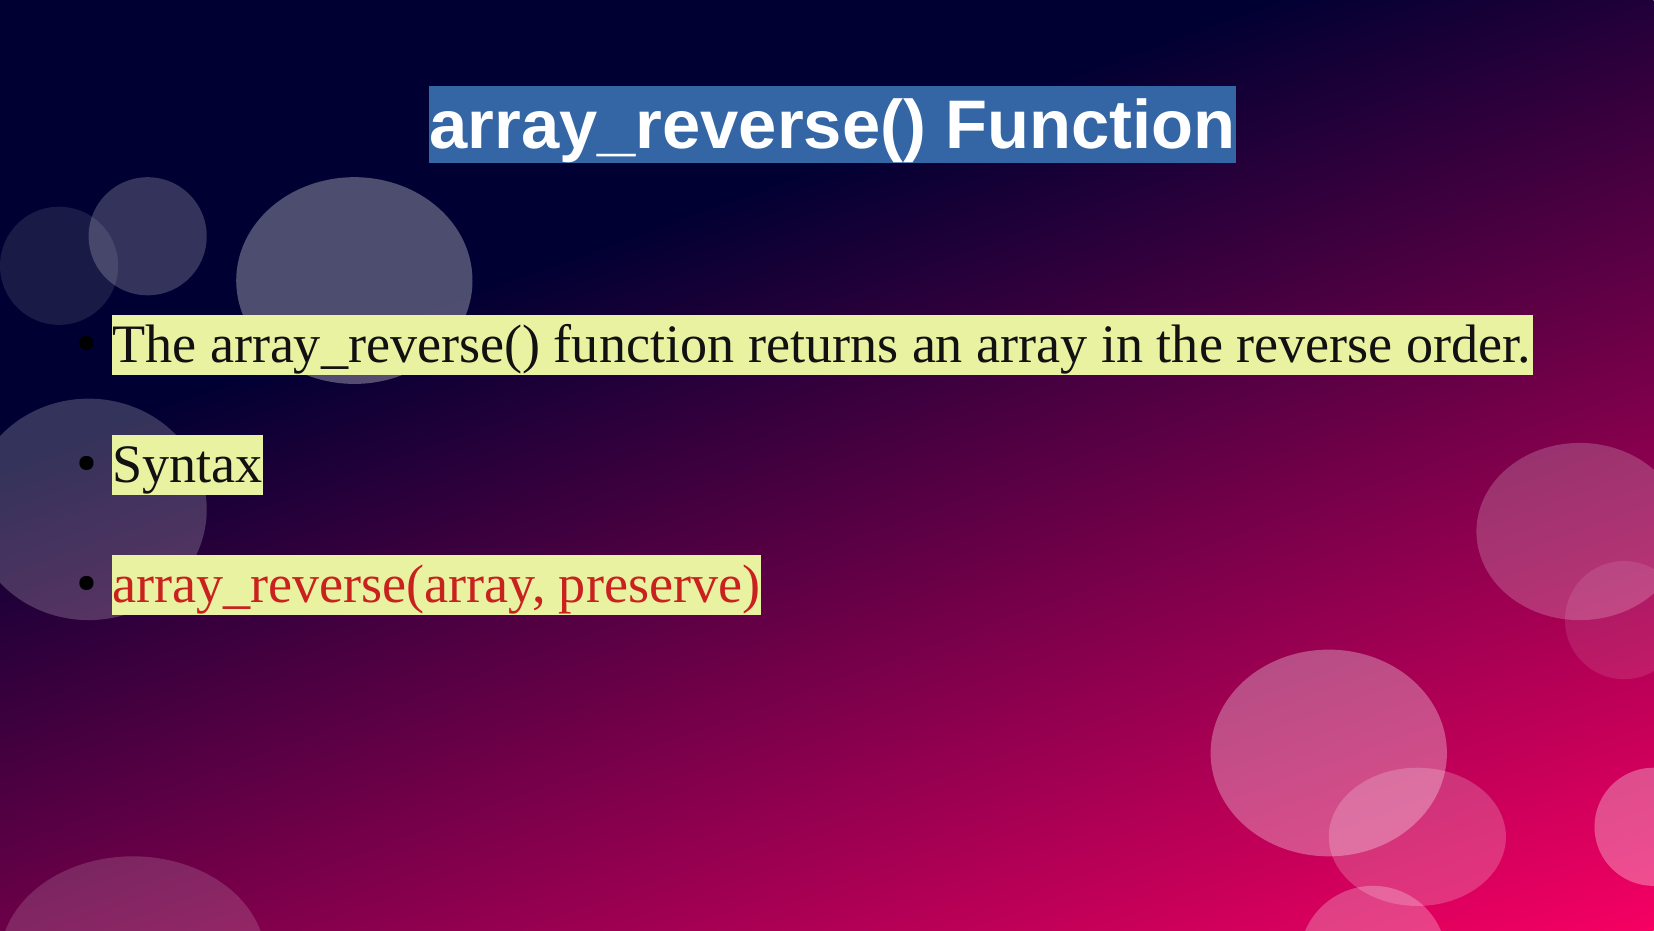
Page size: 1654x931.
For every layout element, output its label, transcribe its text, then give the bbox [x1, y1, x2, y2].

subtitle The array_reverse() function returns an array in the reverse order. Syntax array_reverse(array, preserve) [76, 177, 1565, 827]
title array_reverse() Function [88, 59, 1577, 190]
